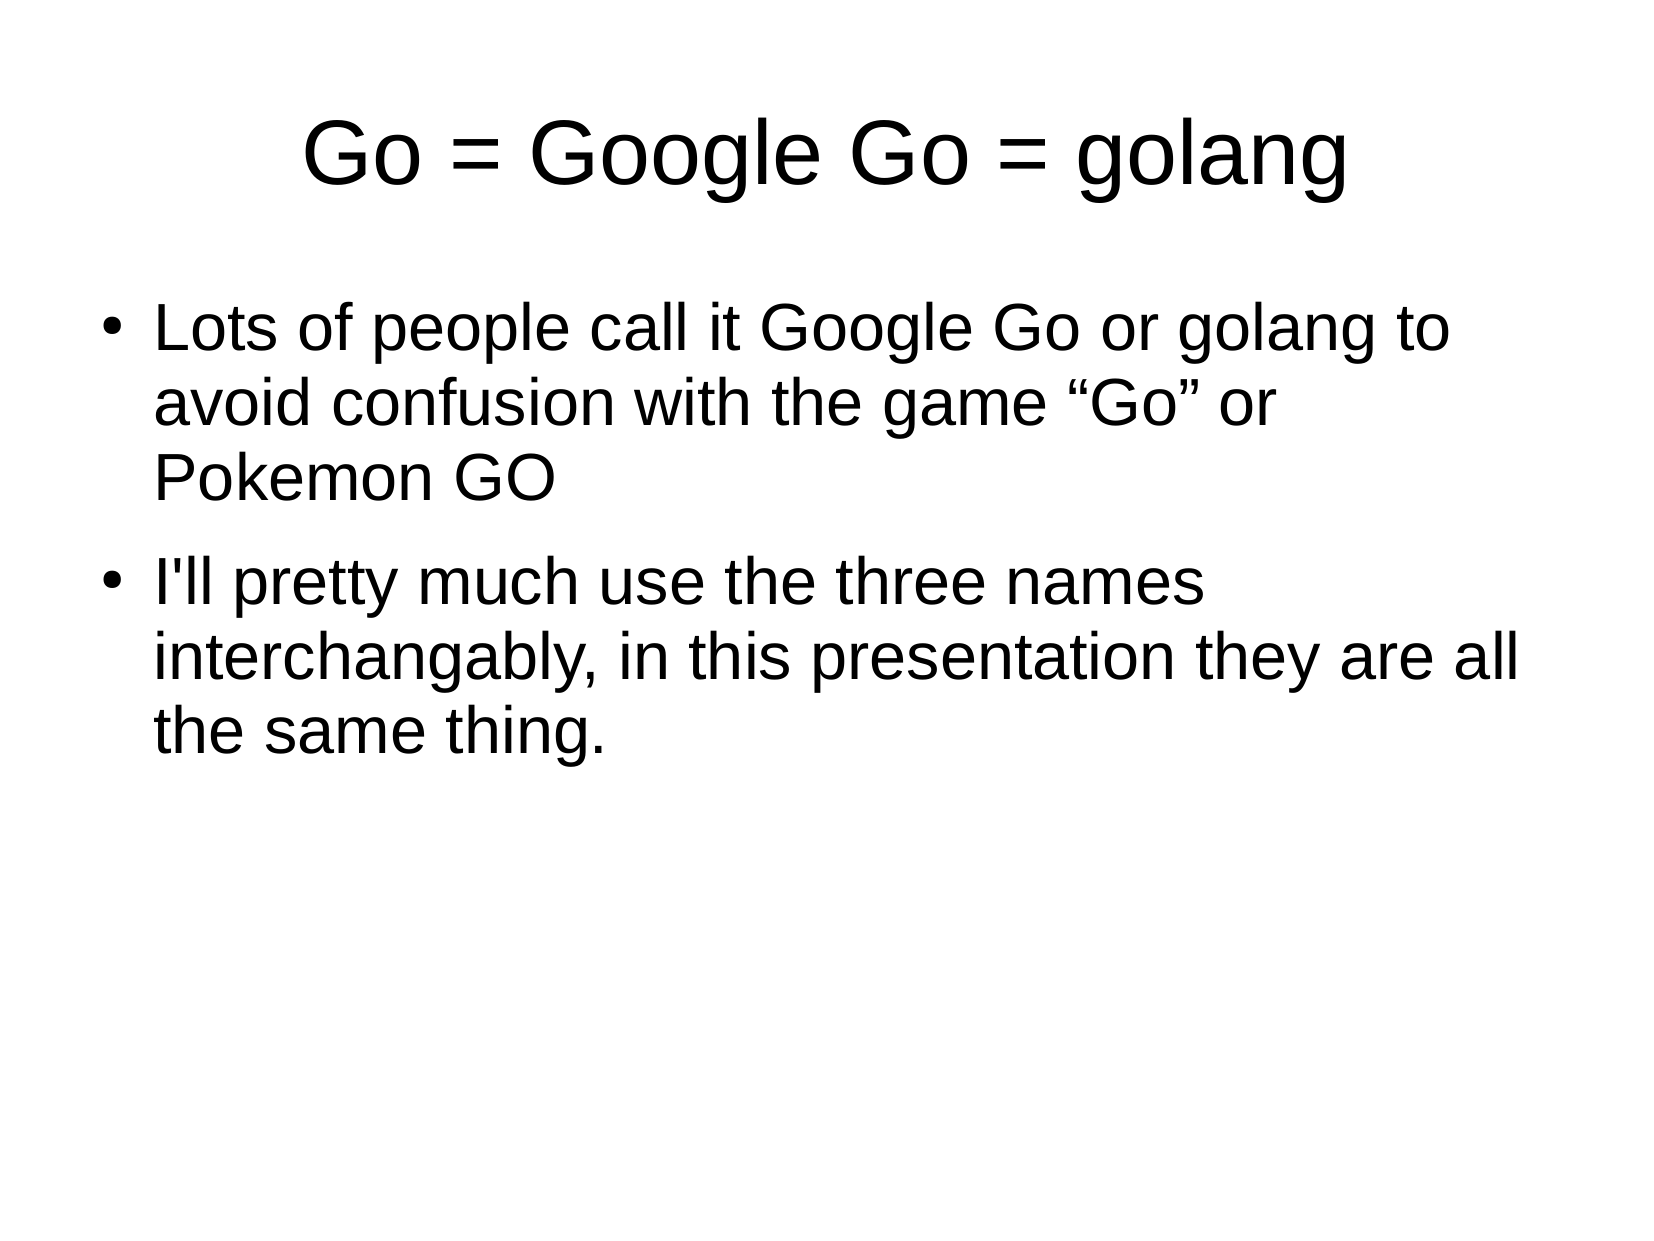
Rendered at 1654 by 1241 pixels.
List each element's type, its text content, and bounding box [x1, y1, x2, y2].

title Go = Google Go = golang [82, 49, 1571, 257]
list Lots of people call it Google Go or golang to avoid confusion with the game “Go” or Pokemon GO I'll pretty much use the three names interchangably, in this presentation they are all the same thing. [82, 290, 1571, 1010]
